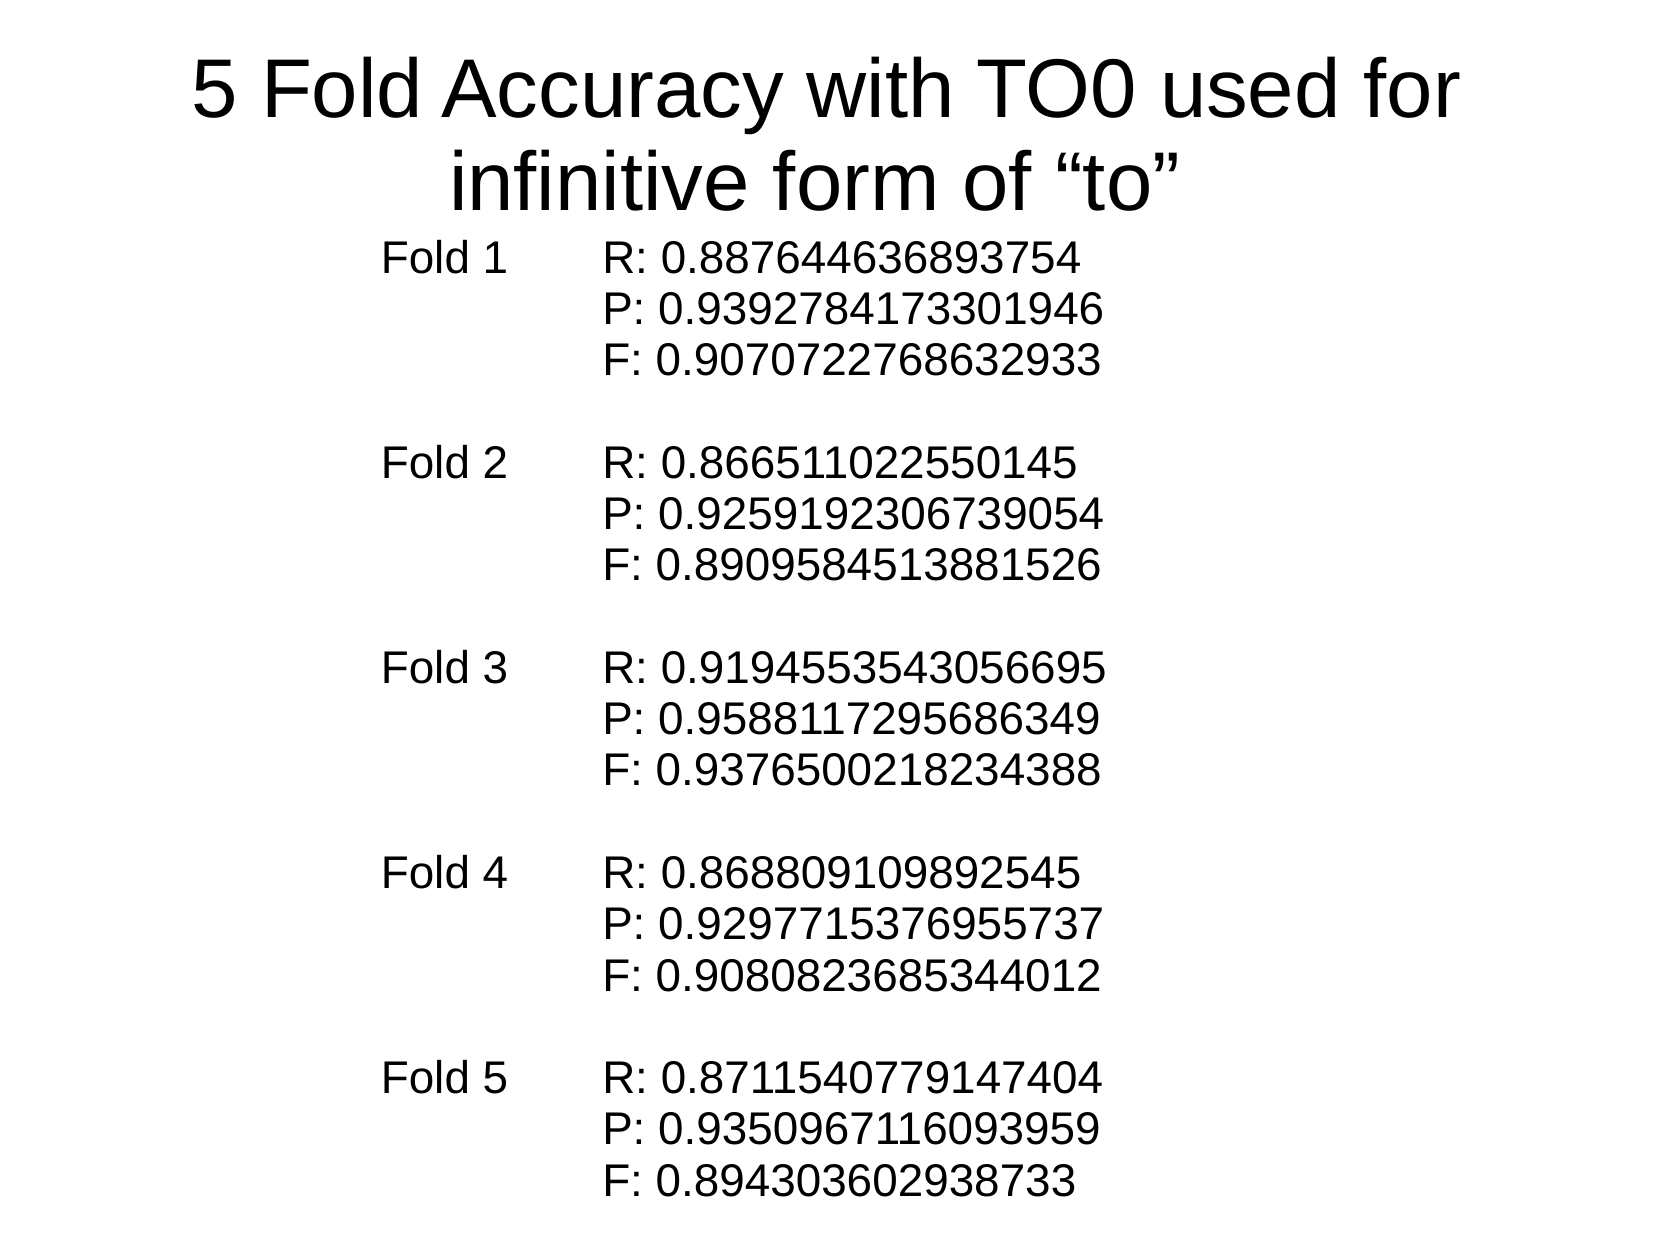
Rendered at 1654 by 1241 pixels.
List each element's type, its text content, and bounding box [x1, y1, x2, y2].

text_box Fold 1 R: 0.887644636893754 P: 0.9392784173301946 F: 0.9070722768632933 Fold 2 R: 0.866511022550145 P: 0.9259192306739054 F: 0.8909584513881526 Fold 3 R: 0.9194553543056695 P: 0.9588117295686349 F: 0.9376500218234388 Fold 4 R: 0.868809109892545 P: 0.9297715376955737 F: 0.9080823685344012 Fold 5 R: 0.8711540779147404 P: 0.9350967116093959 F: 0.894303602938733 [366, 224, 1336, 1241]
title 5 Fold Accuracy with TO0 used for infinitive form of “to” [82, 31, 1571, 239]
